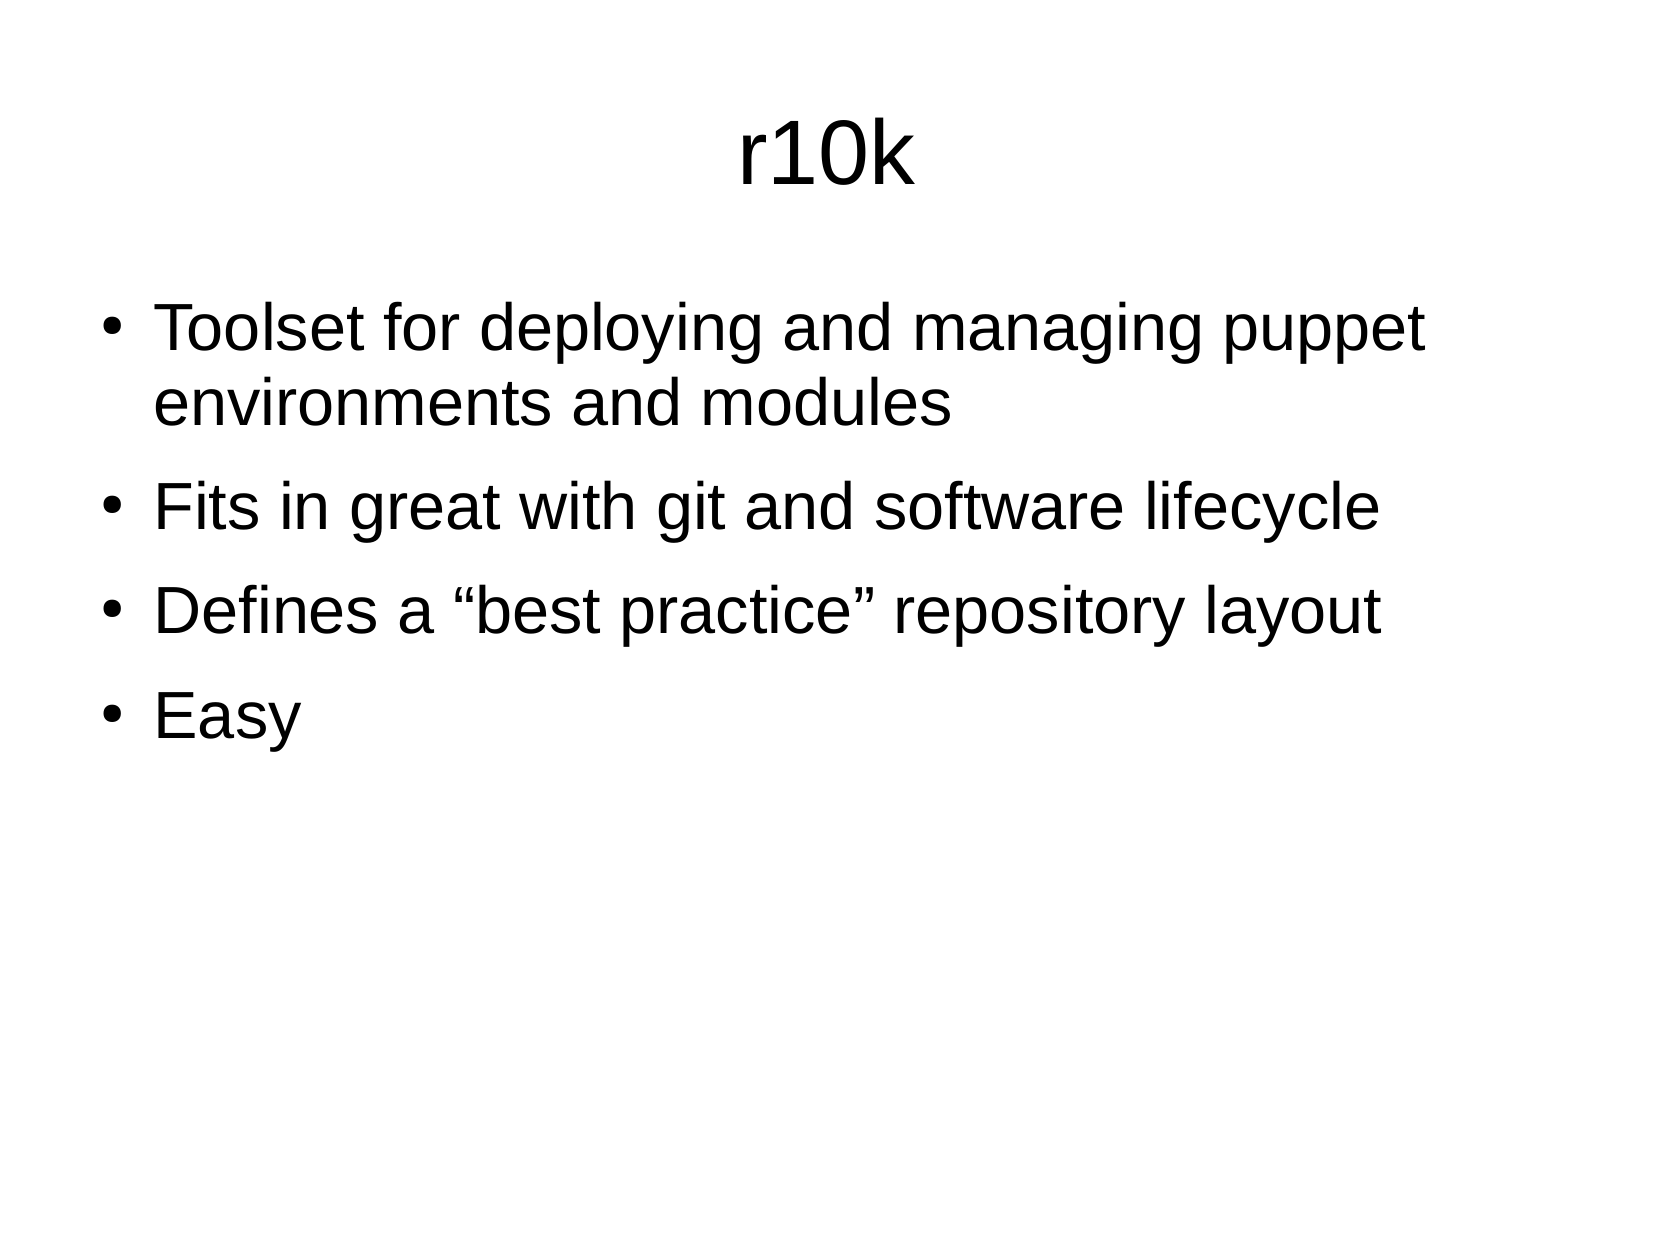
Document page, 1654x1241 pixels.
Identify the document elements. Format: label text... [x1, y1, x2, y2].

list Toolset for deploying and managing puppet environments and modules Fits in great with git and software lifecycle Defines a “best practice” repository layout Easy [82, 290, 1571, 1010]
title r10k [82, 49, 1571, 257]
